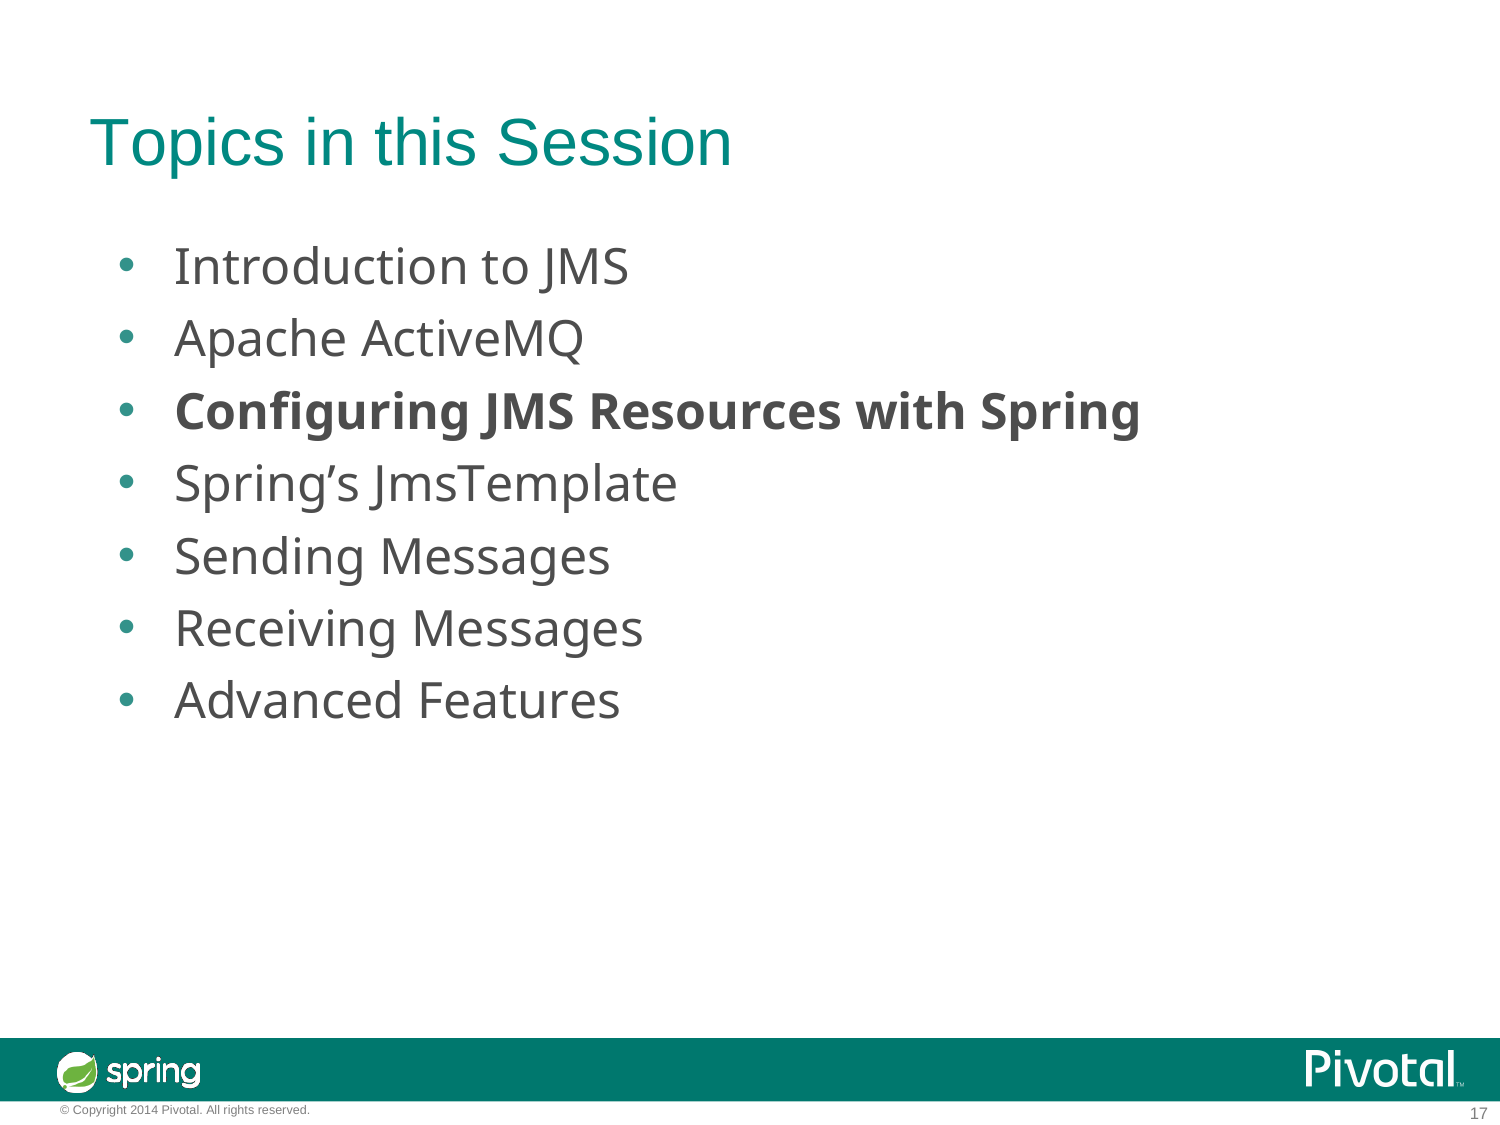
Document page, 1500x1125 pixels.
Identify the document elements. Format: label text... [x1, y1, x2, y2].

title Topics in this Session [75, 44, 1426, 233]
list Introduction to JMS Apache ActiveMQ Configuring JMS Resources with Spring Spring’s JmsTemplate Sending Messages Receiving Messages Advanced Features [102, 226, 1394, 890]
picture [32, 1041, 210, 1103]
picture [1306, 1050, 1464, 1087]
